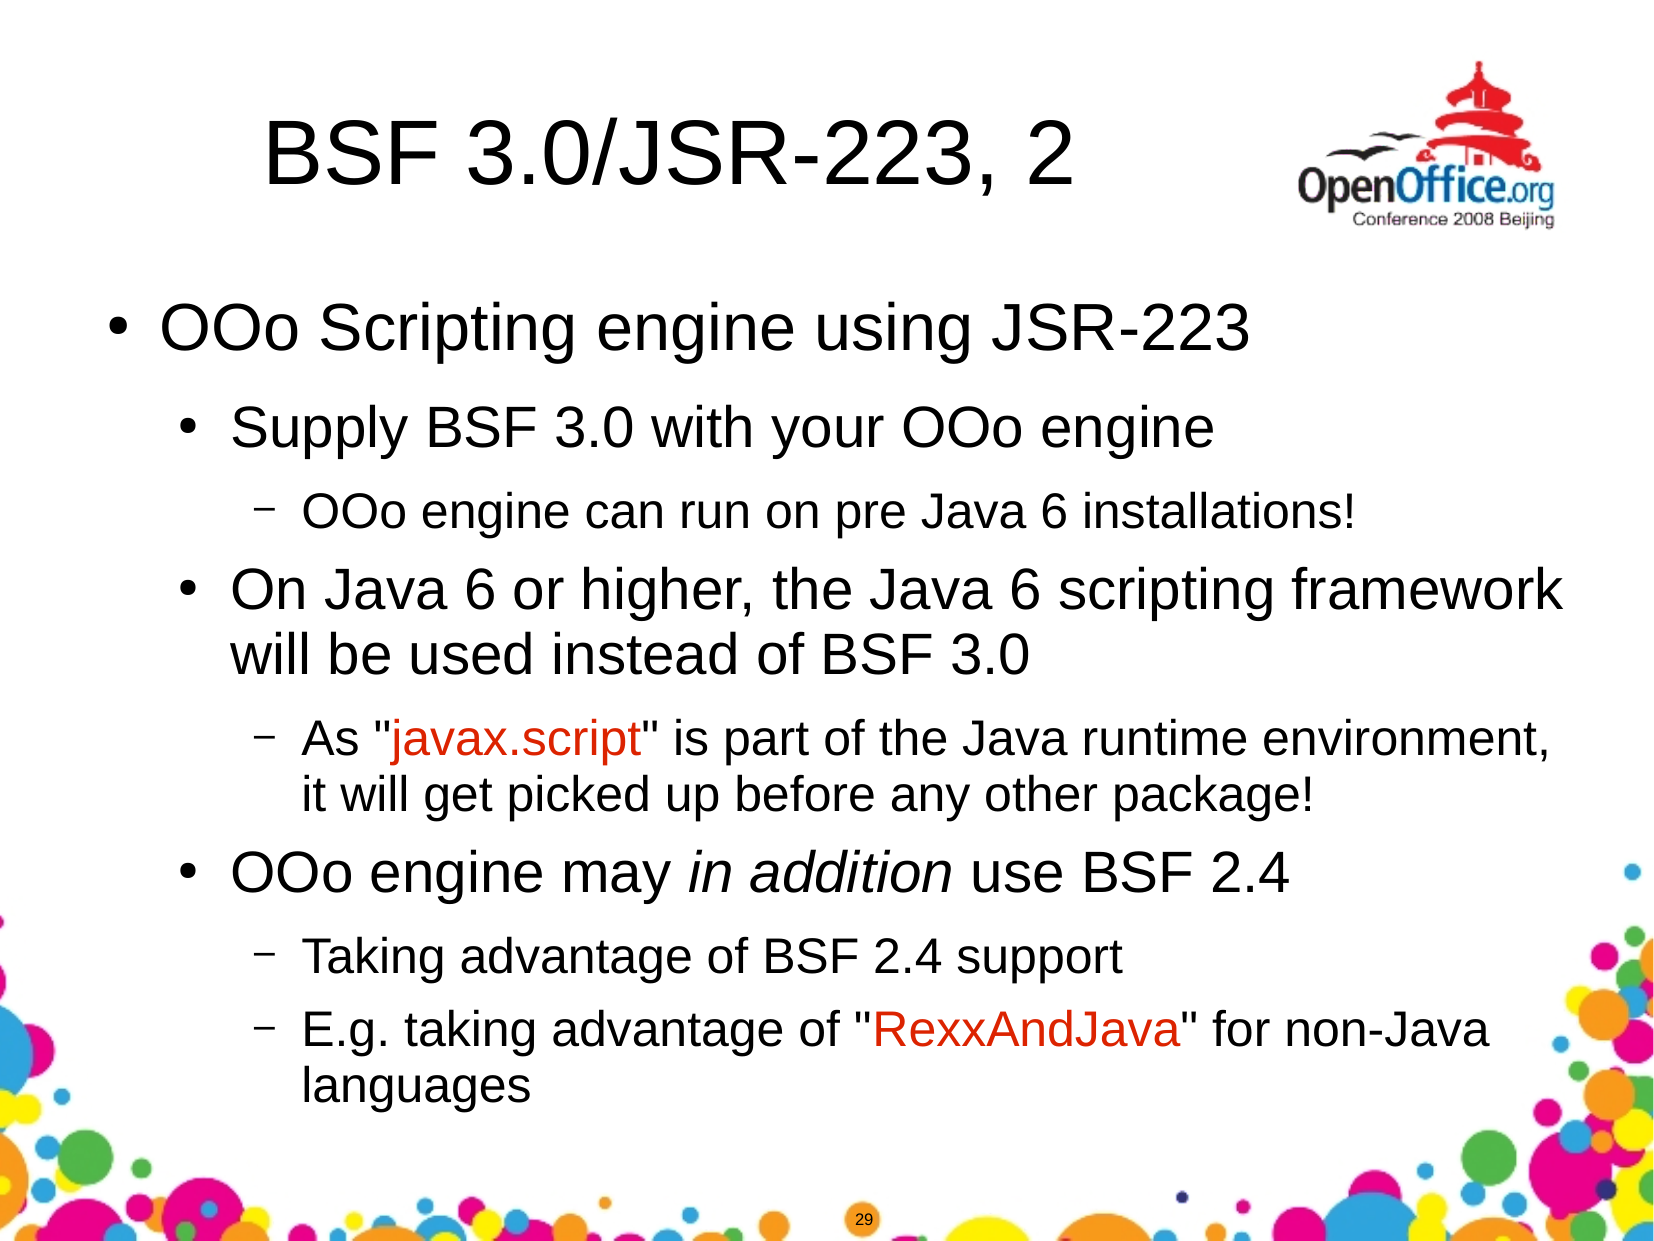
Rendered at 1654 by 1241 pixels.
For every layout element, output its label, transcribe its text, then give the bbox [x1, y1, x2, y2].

list OOo Scripting engine using JSR-223 Supply BSF 3.0 with your OOo engine OOo engine can run on pre Java 6 installations! On Java 6 or higher, the Java 6 scripting framework will be used instead of BSF 3.0 As "javax.script" is part of the Java runtime environment, it will get picked up before any other package! OOo engine may in addition use BSF 2.4 Taking advantage of BSF 2.4 support E.g. taking advantage of "RexxAndJava" for non-Java languages [88, 290, 1577, 1113]
picture [0, 810, 1654, 1241]
picture [1285, 51, 1569, 250]
title BSF 3.0/JSR-223, 2 [82, 49, 1258, 257]
